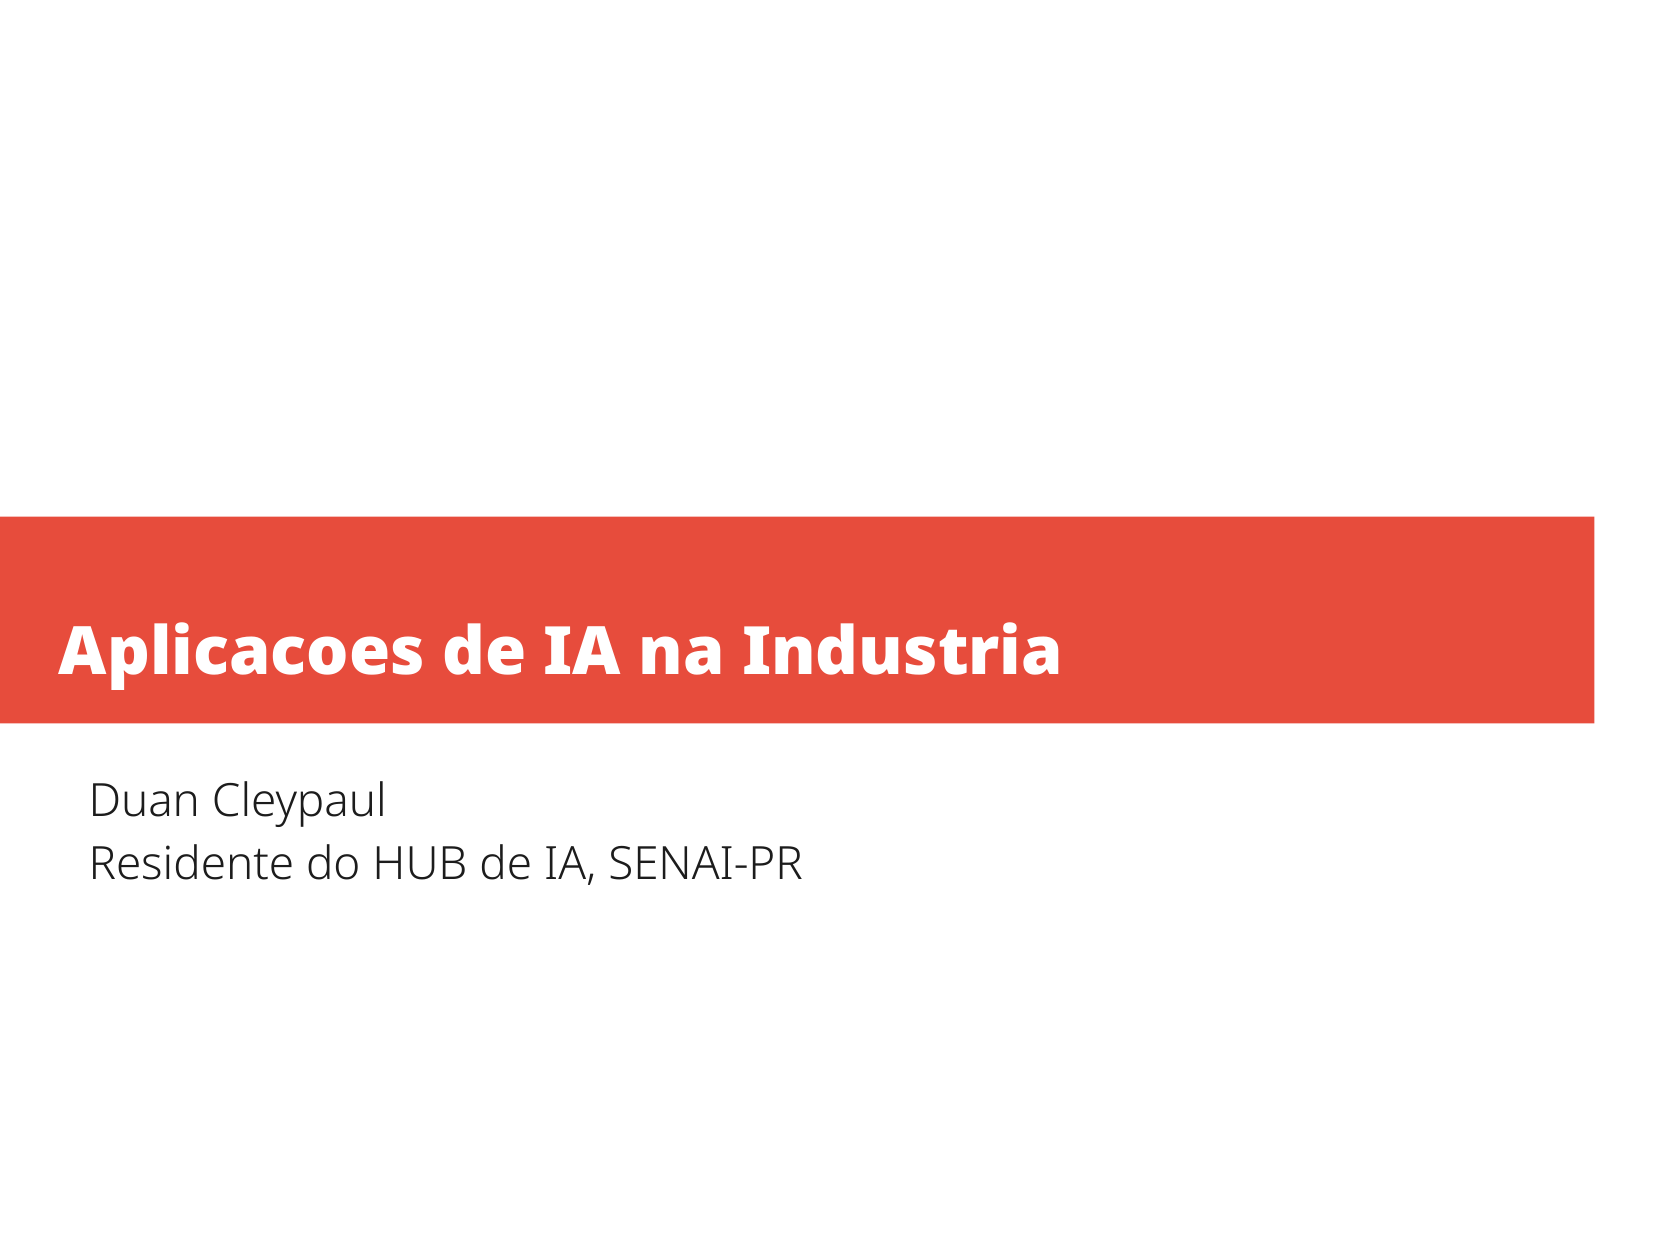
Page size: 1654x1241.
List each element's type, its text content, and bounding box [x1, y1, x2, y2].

subtitle Duan Cleypaul Residente do HUB de IA, SENAI-PR [88, 767, 1595, 1182]
title Aplicacoes de IA na Industria [59, 546, 1595, 694]
